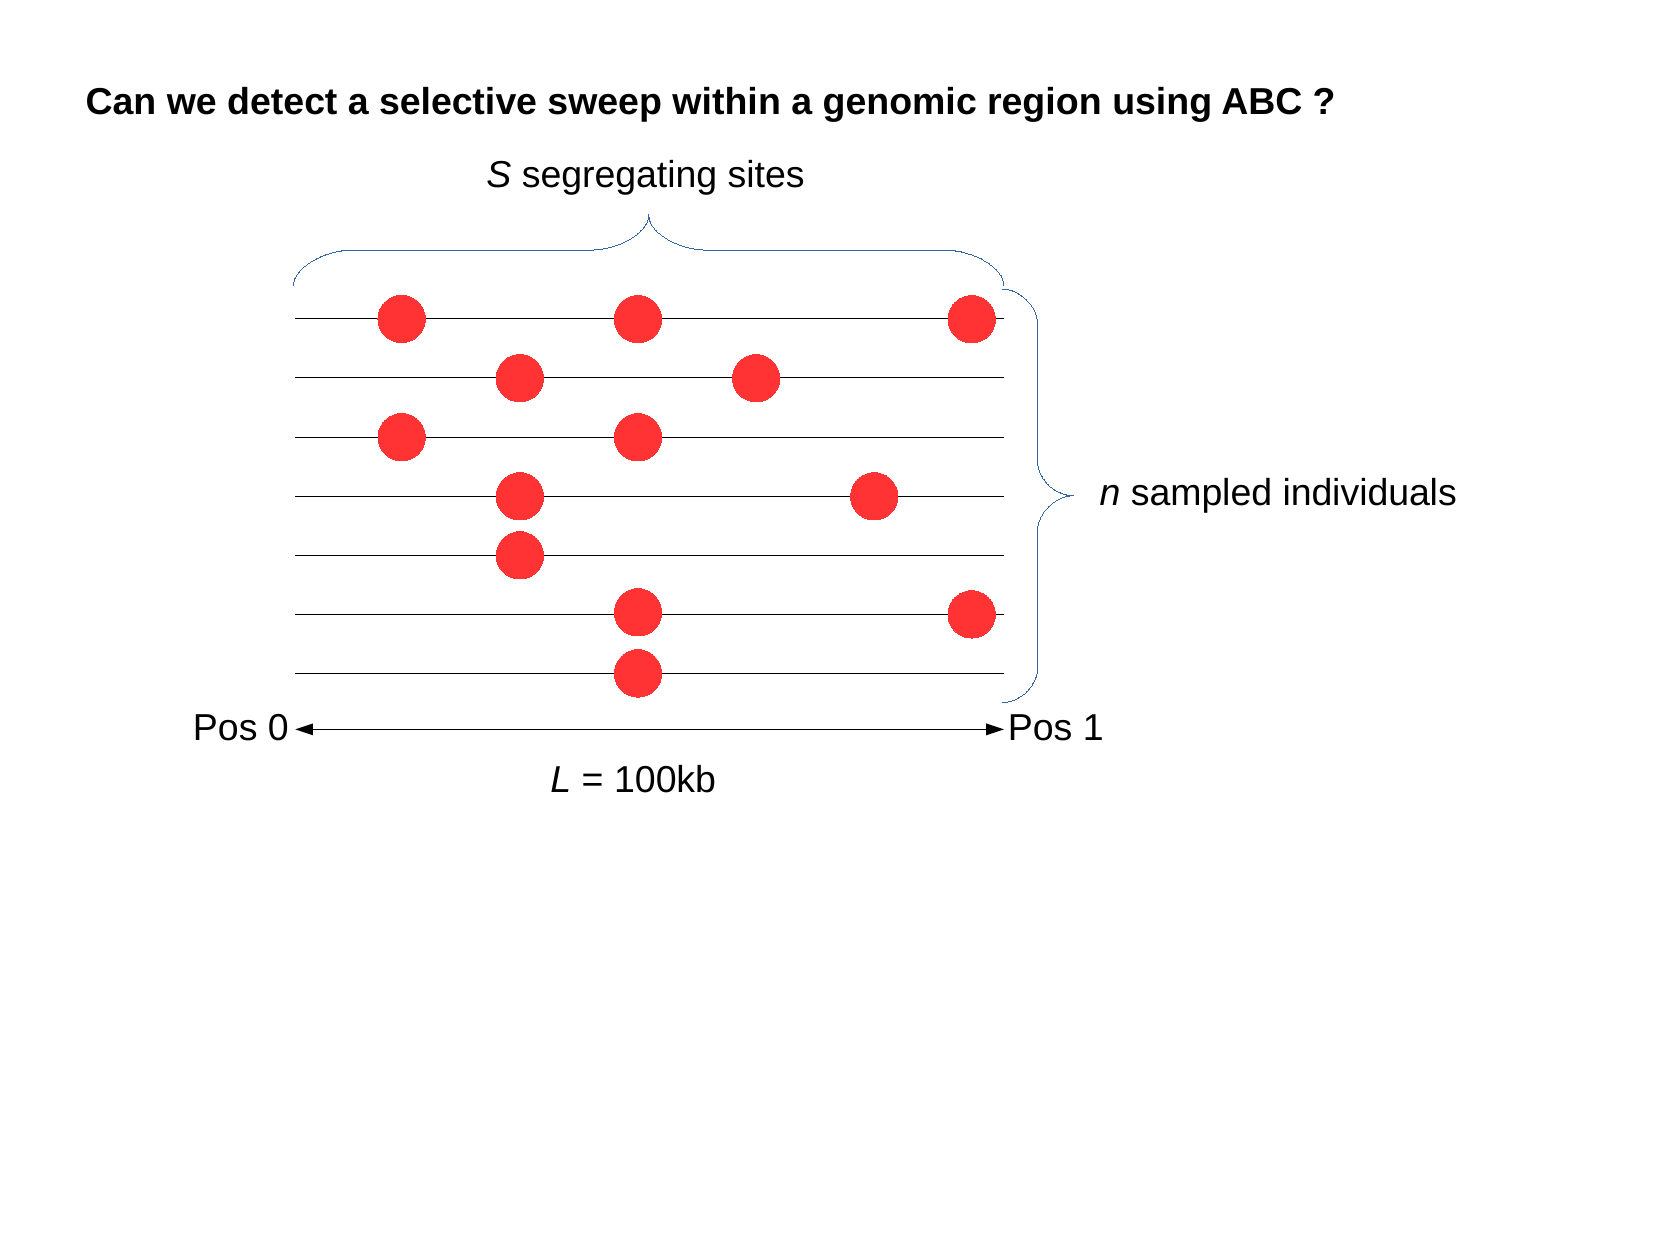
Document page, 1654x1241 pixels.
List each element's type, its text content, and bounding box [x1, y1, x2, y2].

text_box [378, 413, 426, 461]
text_box [496, 531, 544, 579]
text_box Can we detect a selective sweep within a genomic region using ABC ? [70, 73, 1353, 130]
text_box [614, 295, 662, 343]
text_box [732, 354, 780, 402]
text_box [377, 295, 426, 343]
text_box n sampled individuals [1084, 464, 1472, 522]
text_box Pos 0 [178, 699, 304, 756]
text_box [948, 590, 996, 639]
text_box [614, 413, 662, 461]
text_box [496, 472, 544, 520]
text_box [496, 354, 544, 402]
text_box S segregating sites [471, 145, 820, 203]
text_box L = 100kb [535, 750, 731, 808]
text_box [614, 588, 662, 636]
text_box [948, 295, 996, 343]
text_box [614, 649, 662, 698]
text_box [850, 472, 898, 520]
text_box Pos 1 [993, 699, 1119, 756]
